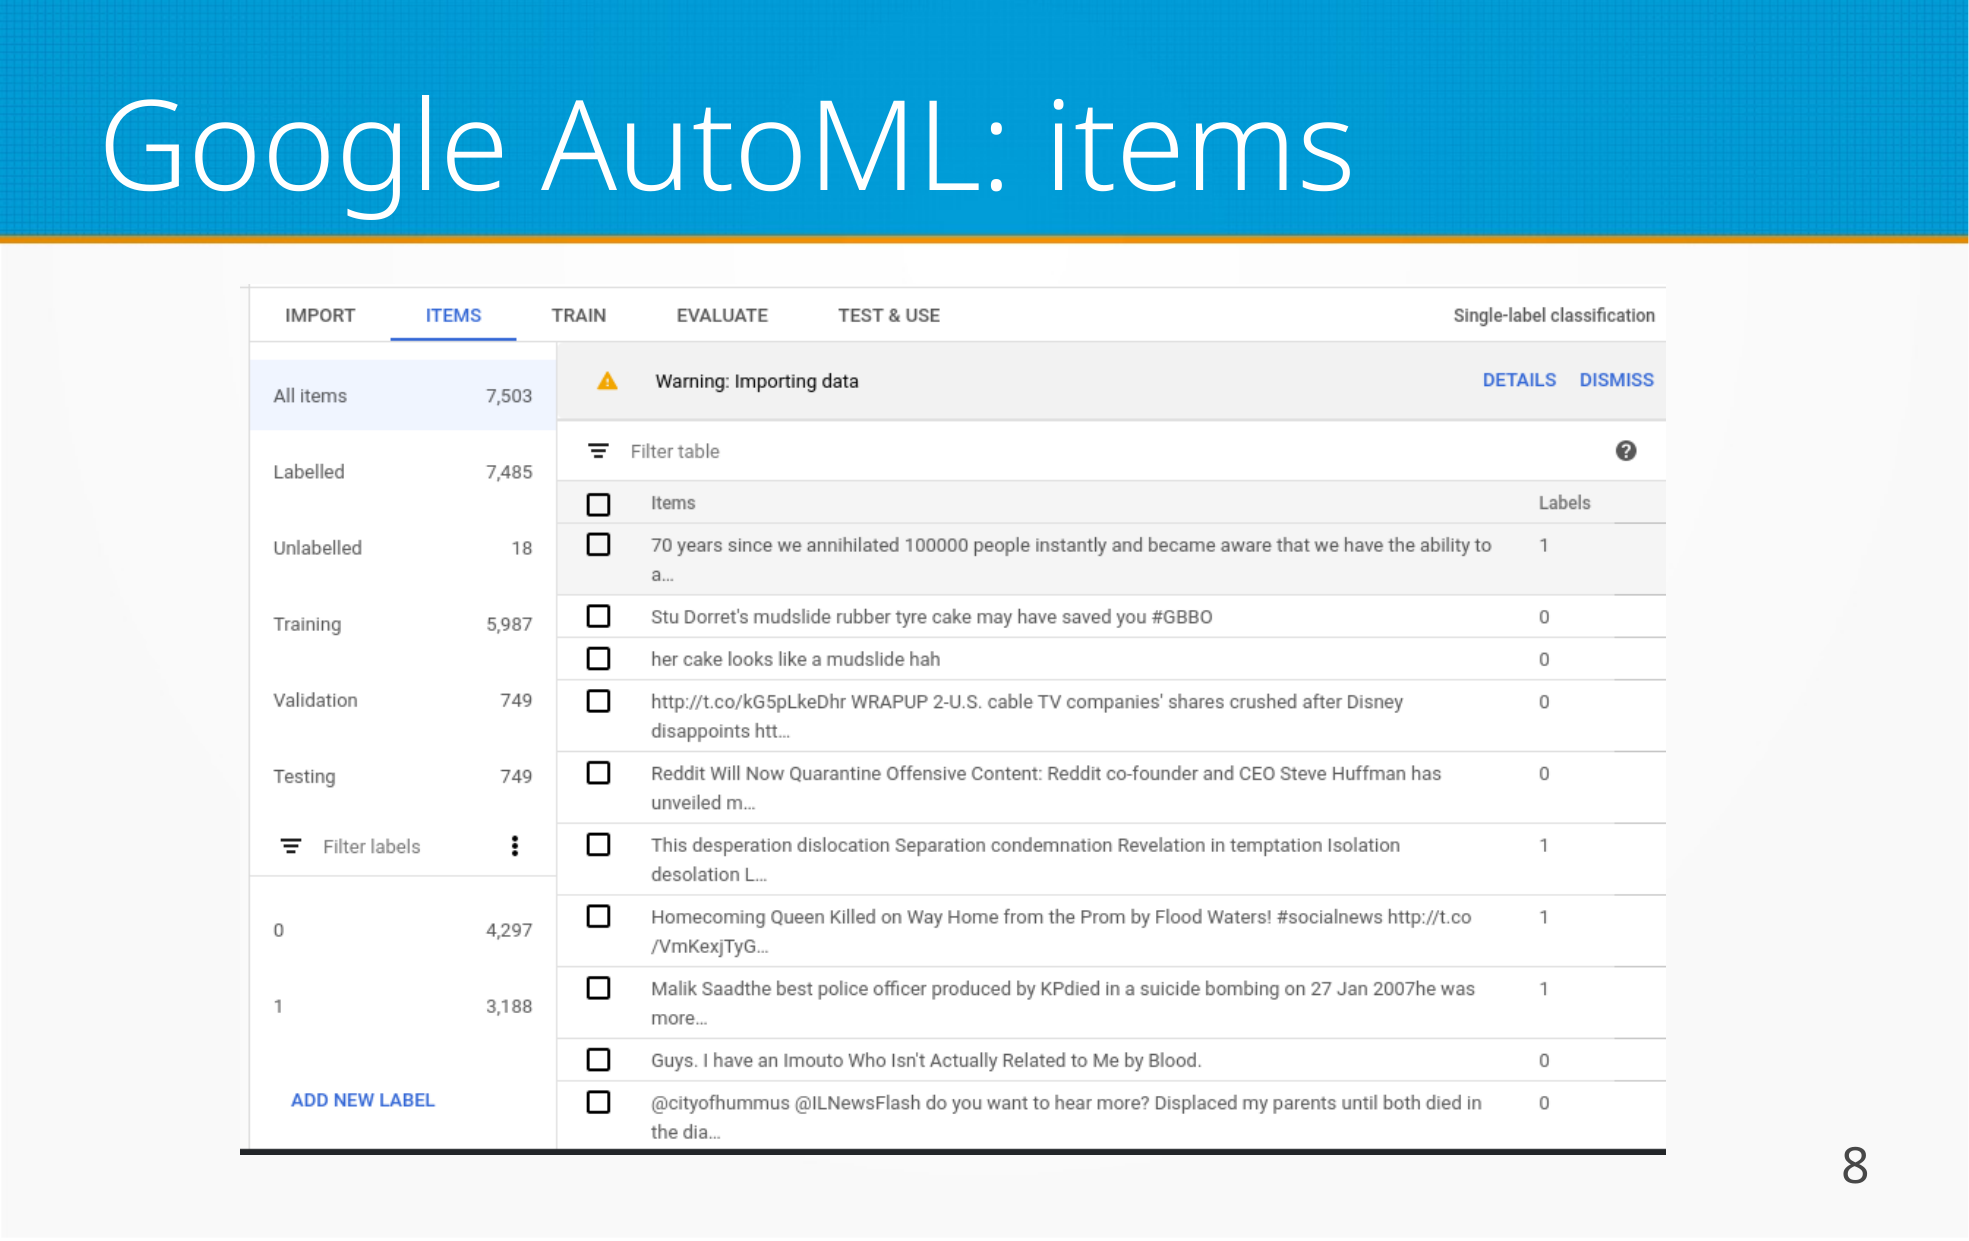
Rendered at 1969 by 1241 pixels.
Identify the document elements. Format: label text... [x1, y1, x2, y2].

title Google AutoML: items [98, 19, 1870, 227]
picture [0, 233, 1969, 1241]
